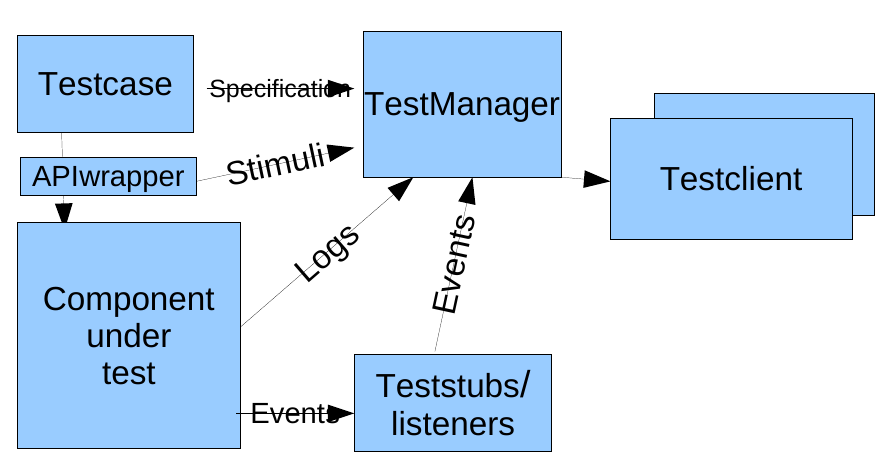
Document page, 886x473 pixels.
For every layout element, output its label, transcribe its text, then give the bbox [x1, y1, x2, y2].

text_box TestManager [363, 31, 562, 178]
text_box Testcase [17, 35, 194, 133]
text_box APIwrapper [20, 157, 197, 196]
text_box Testclient [610, 118, 853, 240]
text_box Component under test [17, 222, 241, 449]
text_box Teststubs/ listeners [354, 354, 552, 452]
text_box [654, 93, 875, 216]
